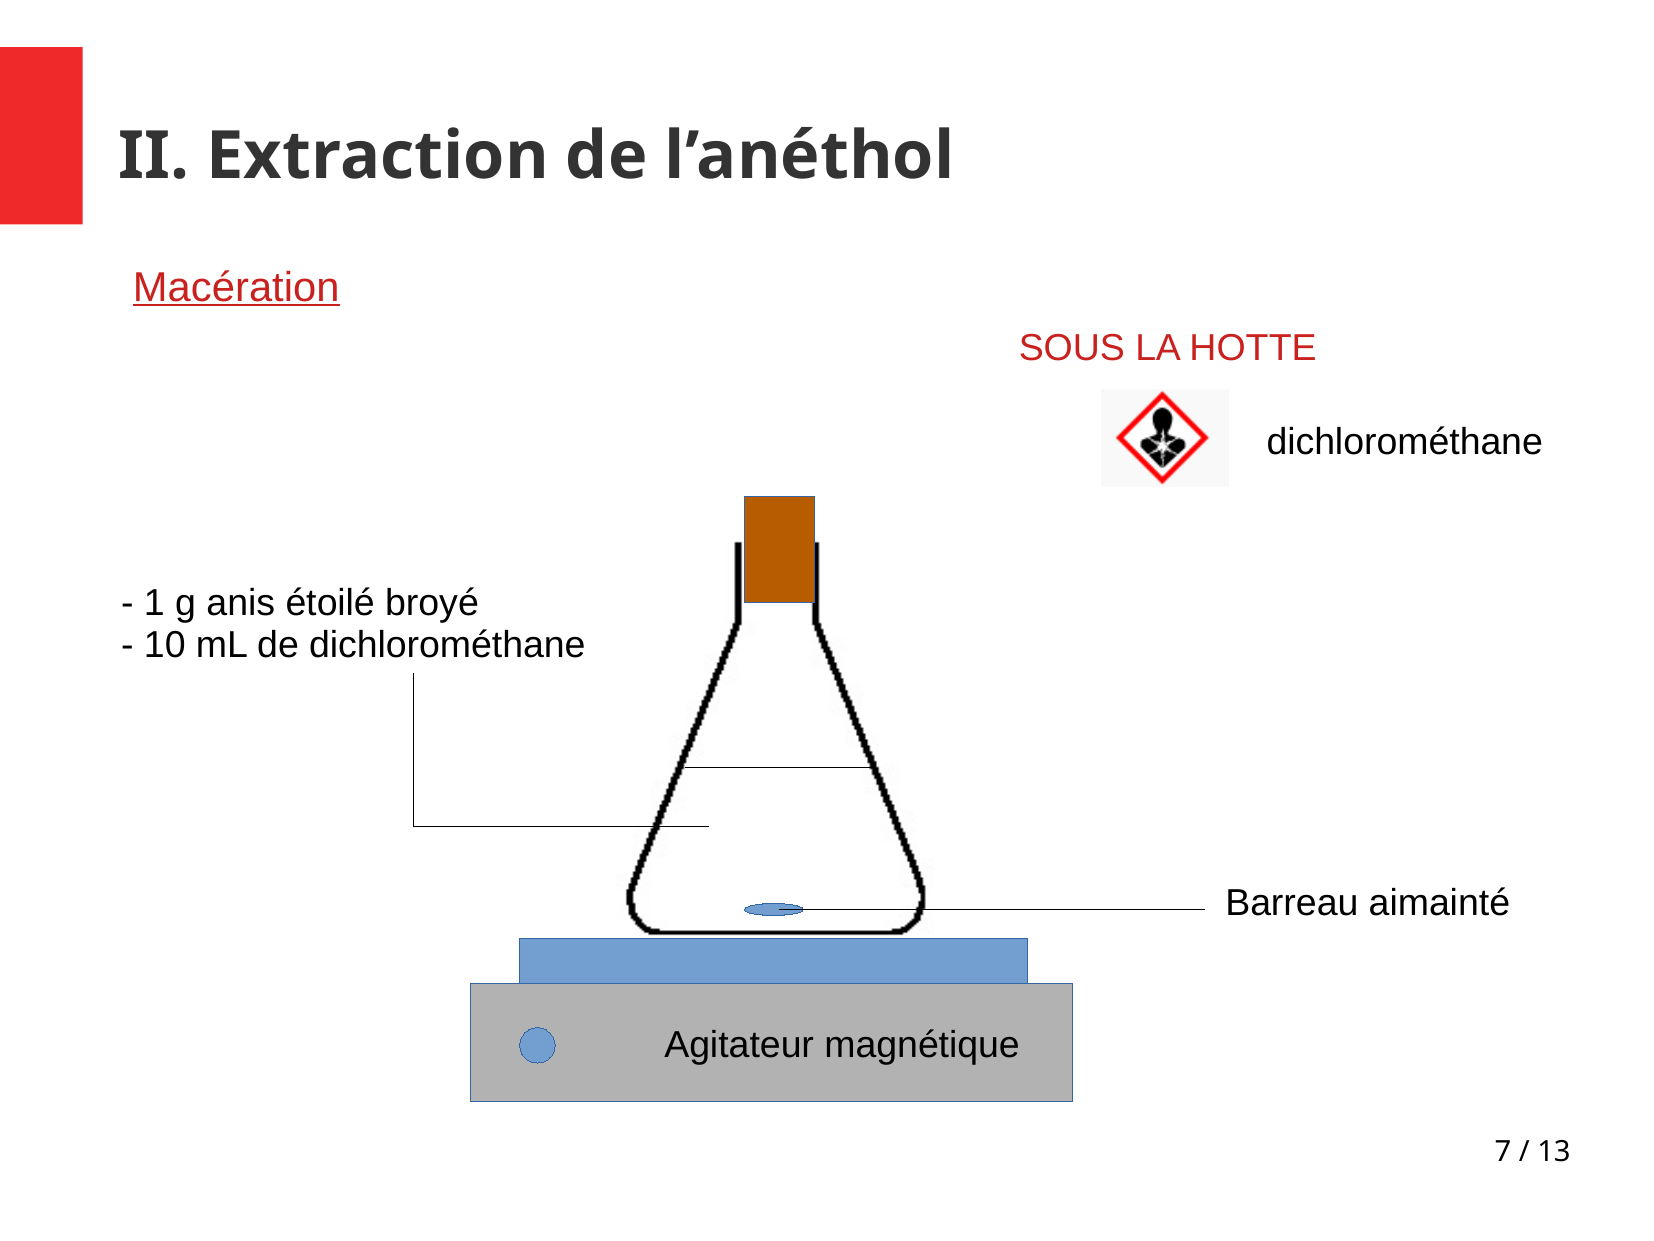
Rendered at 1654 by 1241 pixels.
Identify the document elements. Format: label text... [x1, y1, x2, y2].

text_box dichlorométhane [1251, 413, 1583, 513]
text_box - 1 g anis étoilé broyé - 10 mL de dichlorométhane [106, 574, 603, 716]
text_box [744, 903, 803, 916]
text_box [470, 938, 1073, 1102]
title II. Extraction de l’anéthol [118, 49, 1571, 257]
text_box Barreau aimainté [1210, 874, 1613, 973]
picture [616, 527, 939, 938]
text_box Macération [118, 256, 544, 318]
picture [1101, 389, 1229, 487]
text_box Agitateur magnétique [649, 1015, 1040, 1073]
text_box [744, 496, 815, 603]
text_box SOUS LA HOTTE [1003, 318, 1465, 376]
